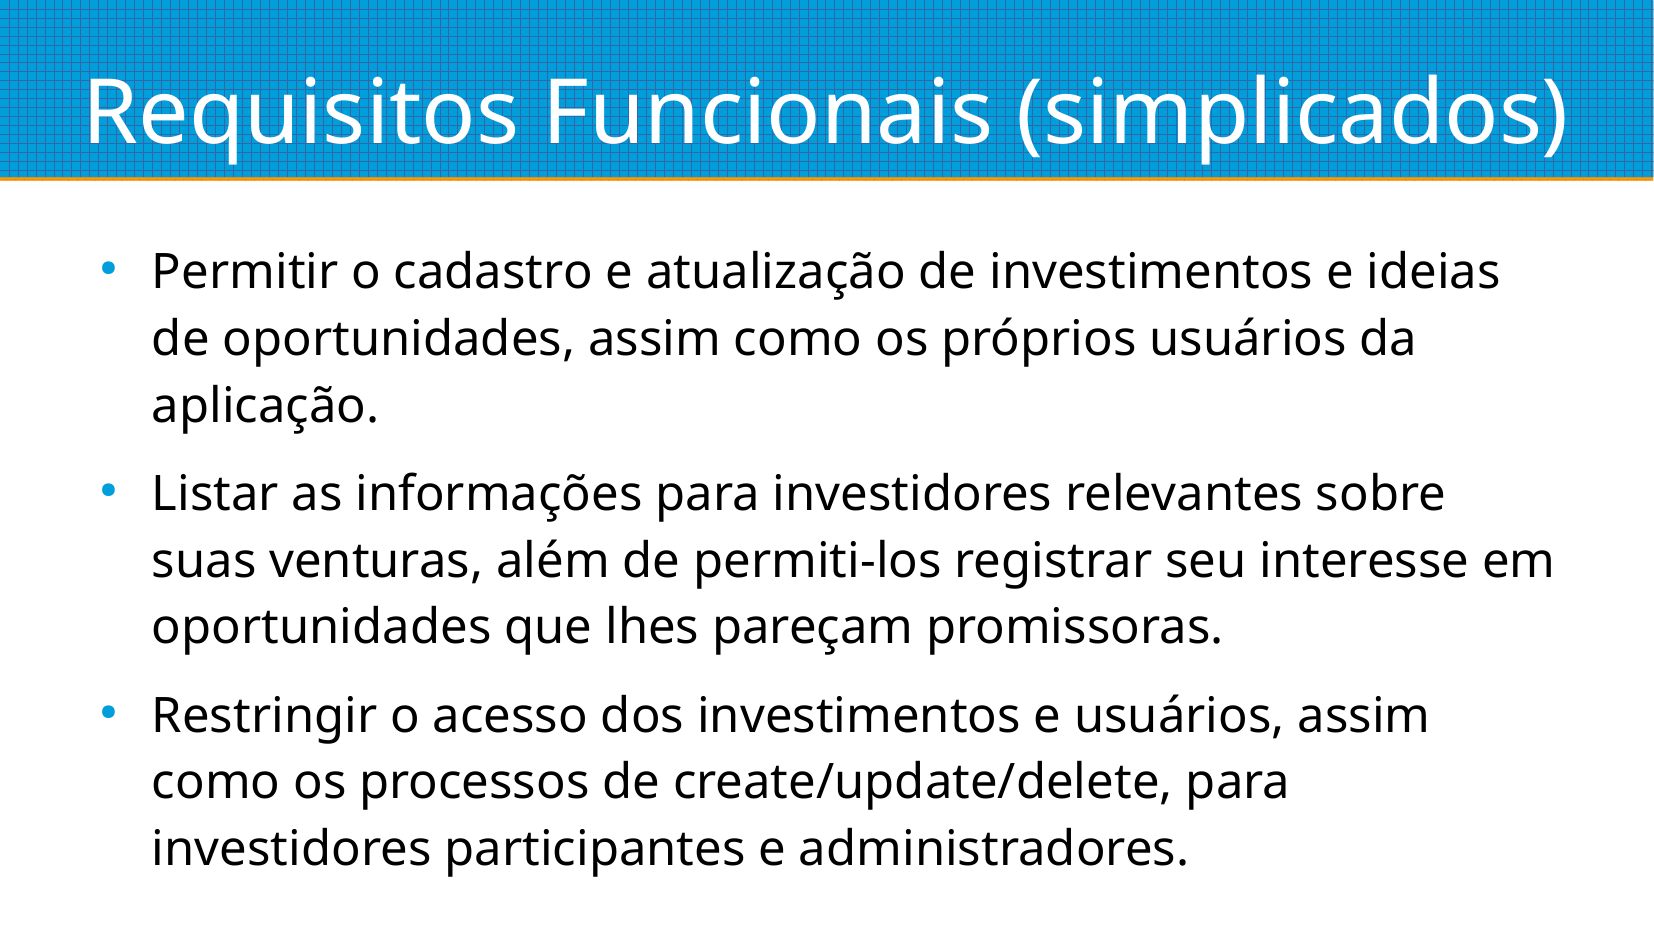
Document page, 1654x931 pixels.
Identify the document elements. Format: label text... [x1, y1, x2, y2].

list Permitir o cadastro e atualização de investimentos e ideias de oportunidades, assim como os próprios usuários da aplicação. Listar as informações para investidores relevantes sobre suas venturas, além de permiti-los registrar seu interesse em oportunidades que lhes pareçam promissoras. Restringir o acesso dos investimentos e usuários, assim como os processos de create/update/delete, para investidores participantes e administradores. [82, 236, 1565, 886]
title Requisitos Funcionais (simplicados) [82, 14, 1571, 171]
